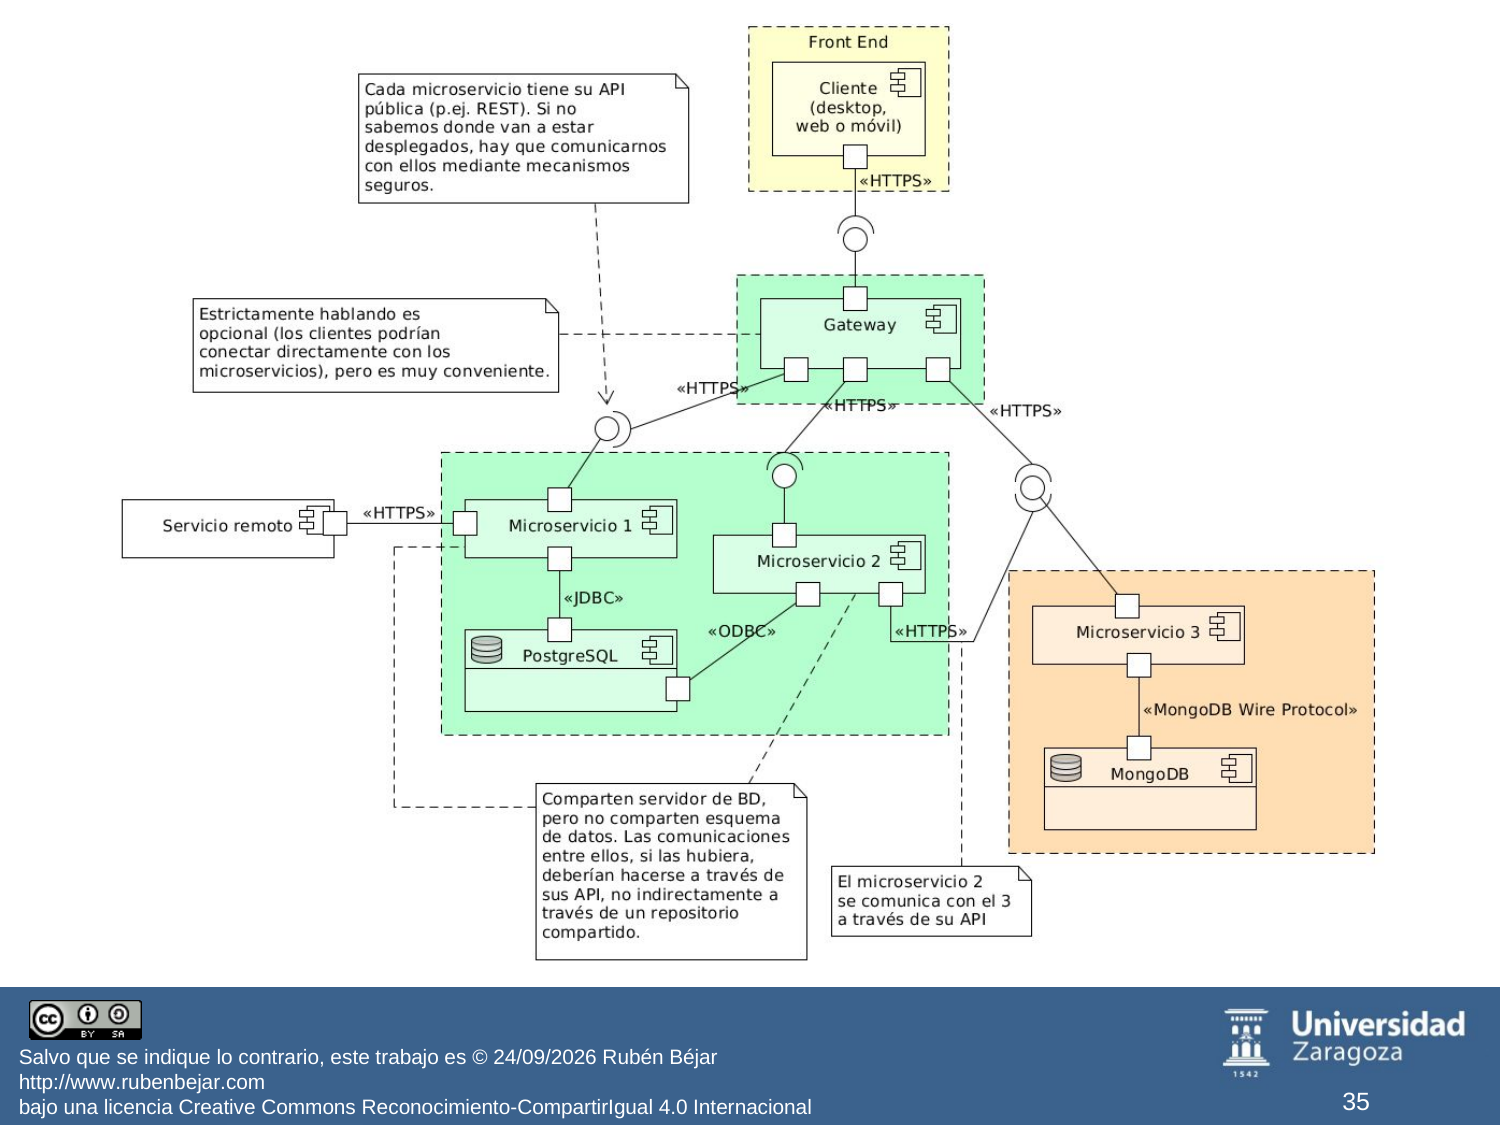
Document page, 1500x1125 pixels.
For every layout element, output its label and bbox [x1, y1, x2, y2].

picture [0, 987, 1500, 1125]
picture [111, 23, 1389, 969]
